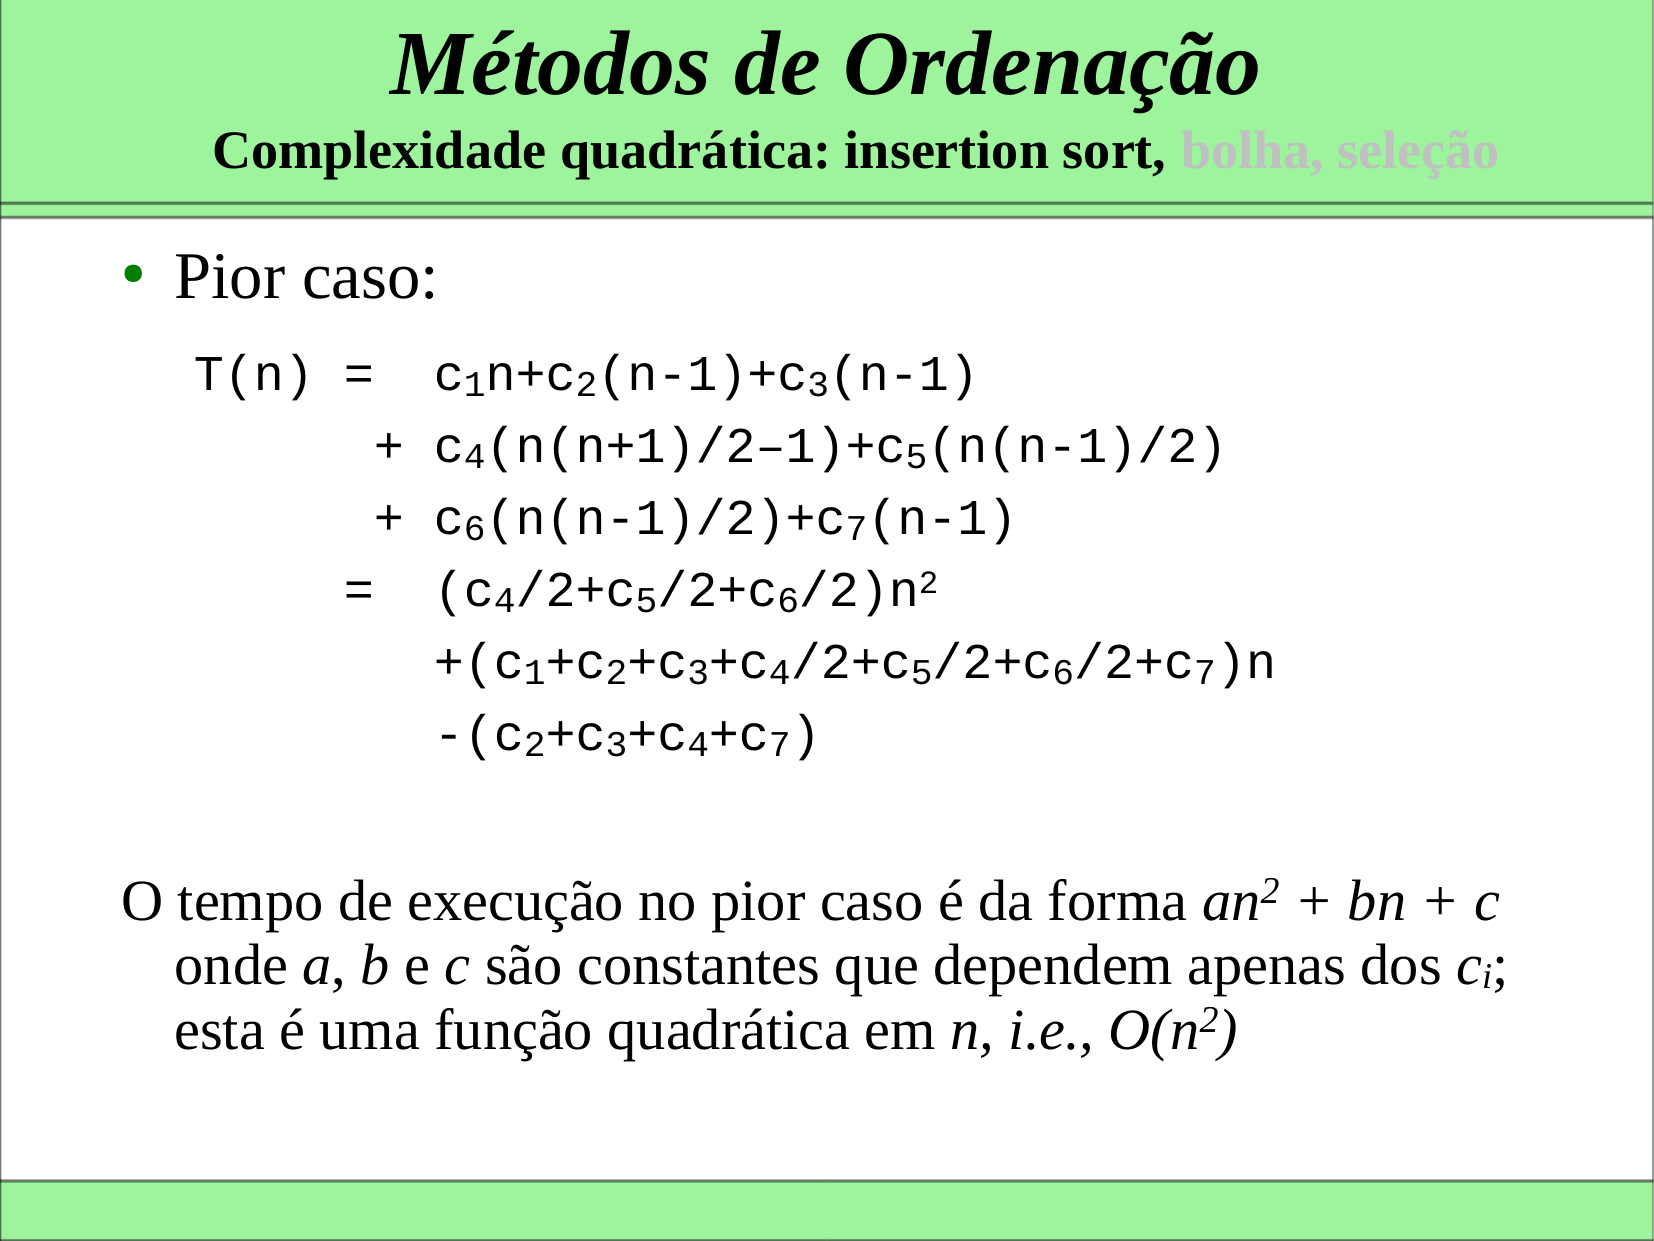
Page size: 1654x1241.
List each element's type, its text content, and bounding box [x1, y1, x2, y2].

text_box Complexidade quadrática: insertion sort, bolha, seleção [178, 112, 1514, 188]
picture [0, 0, 1654, 1241]
title Métodos de Ordenação [82, 12, 1571, 115]
list Pior caso: T(n) = c1n+c2(n-1)+c3(n-1) + c4(n(n+1)/2–1)+c5(n(n-1)/2) + c6(n(n-1)/2)+c7(n-1) = (c4/2+c5/2+c6/2)n2 +(c1+c2+c3+c4/2+c5/2+c6/2+c7)n -(c2+c3+c4+c7) O tempo de execução no pior caso é da forma an2 + bn + c onde a, b e c são constantes que dependem apenas dos ci; esta é uma função quadrática em n, i.e., O(n2) [103, 238, 1607, 1177]
